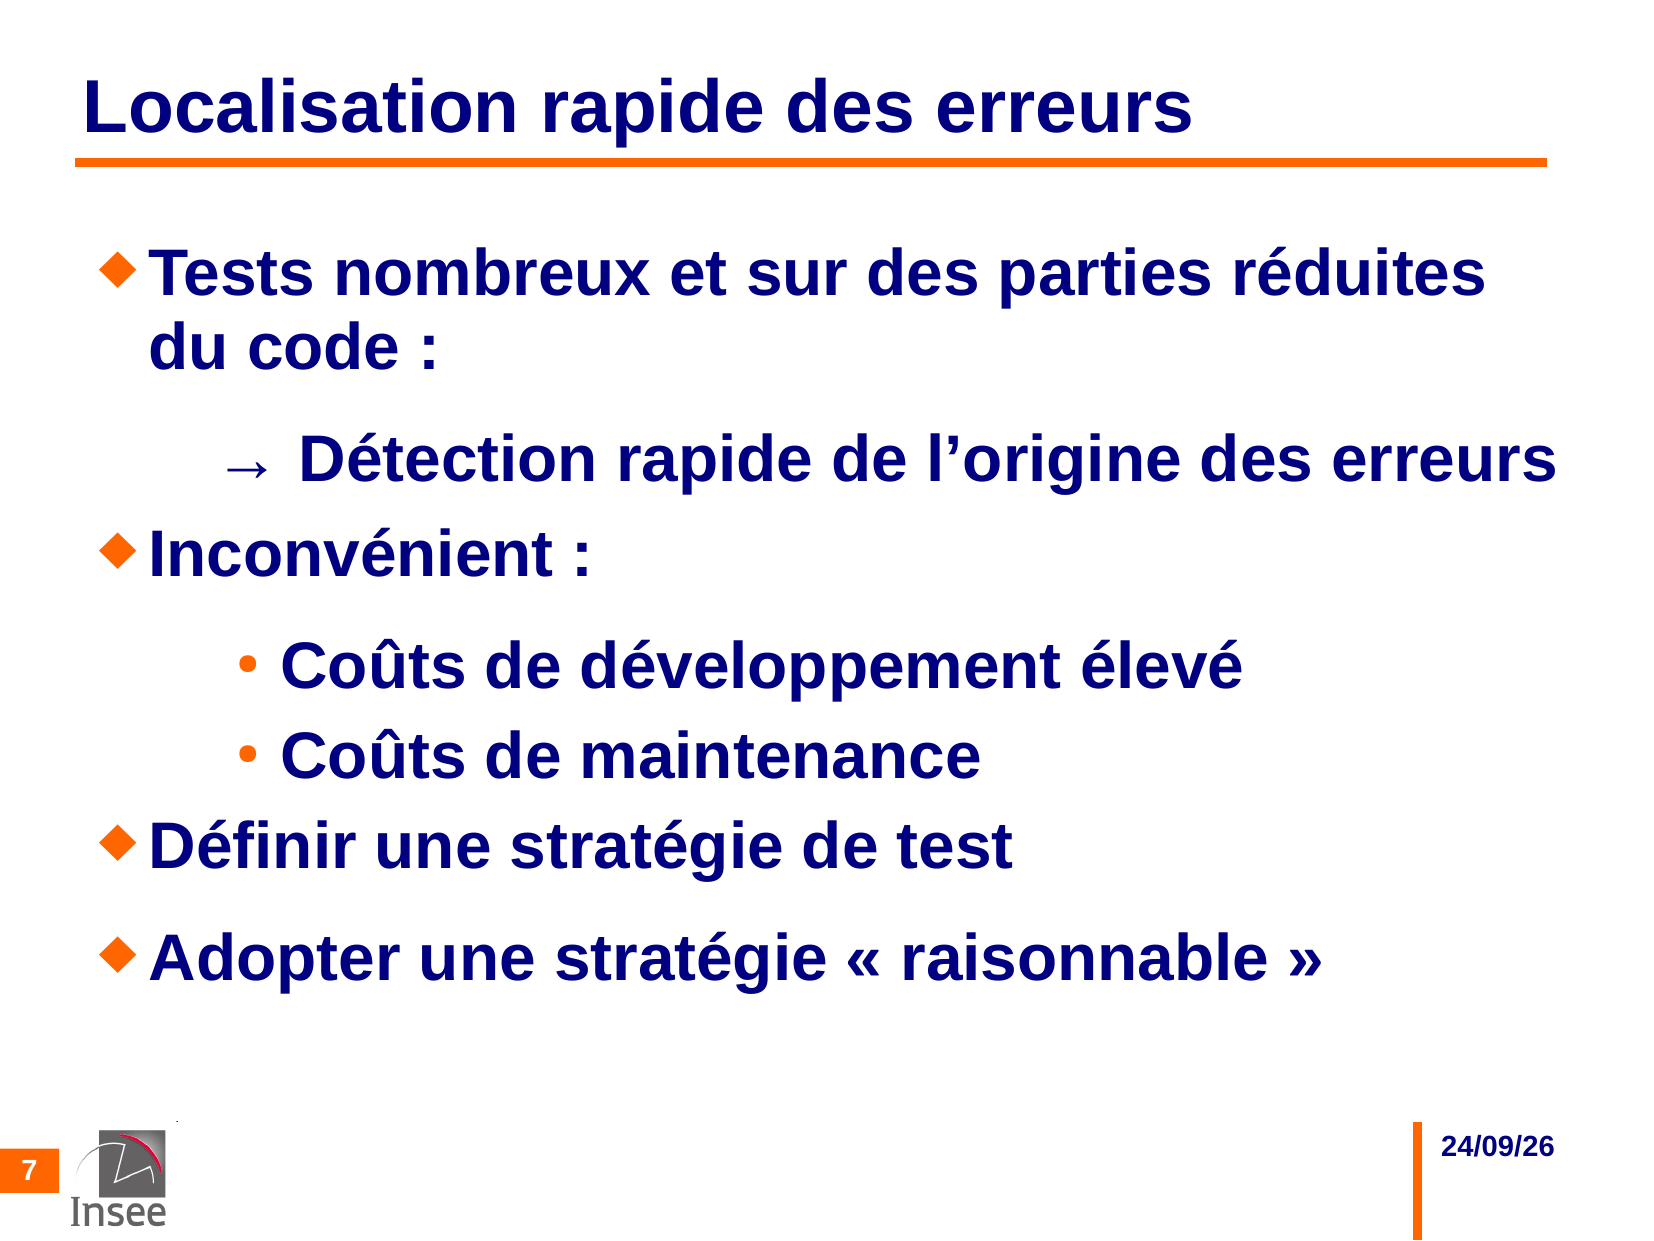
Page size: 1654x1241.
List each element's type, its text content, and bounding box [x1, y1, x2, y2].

title Localisation rapide des erreurs [82, 49, 1619, 163]
picture [62, 1121, 178, 1241]
list Tests nombreux et sur des parties réduites du code : → Détection rapide de l’origine des erreurs Inconvénient : Coûts de développement élevé Coûts de maintenance Définir une stratégie de test Adopter une stratégie « raisonnable » [82, 236, 1571, 1010]
